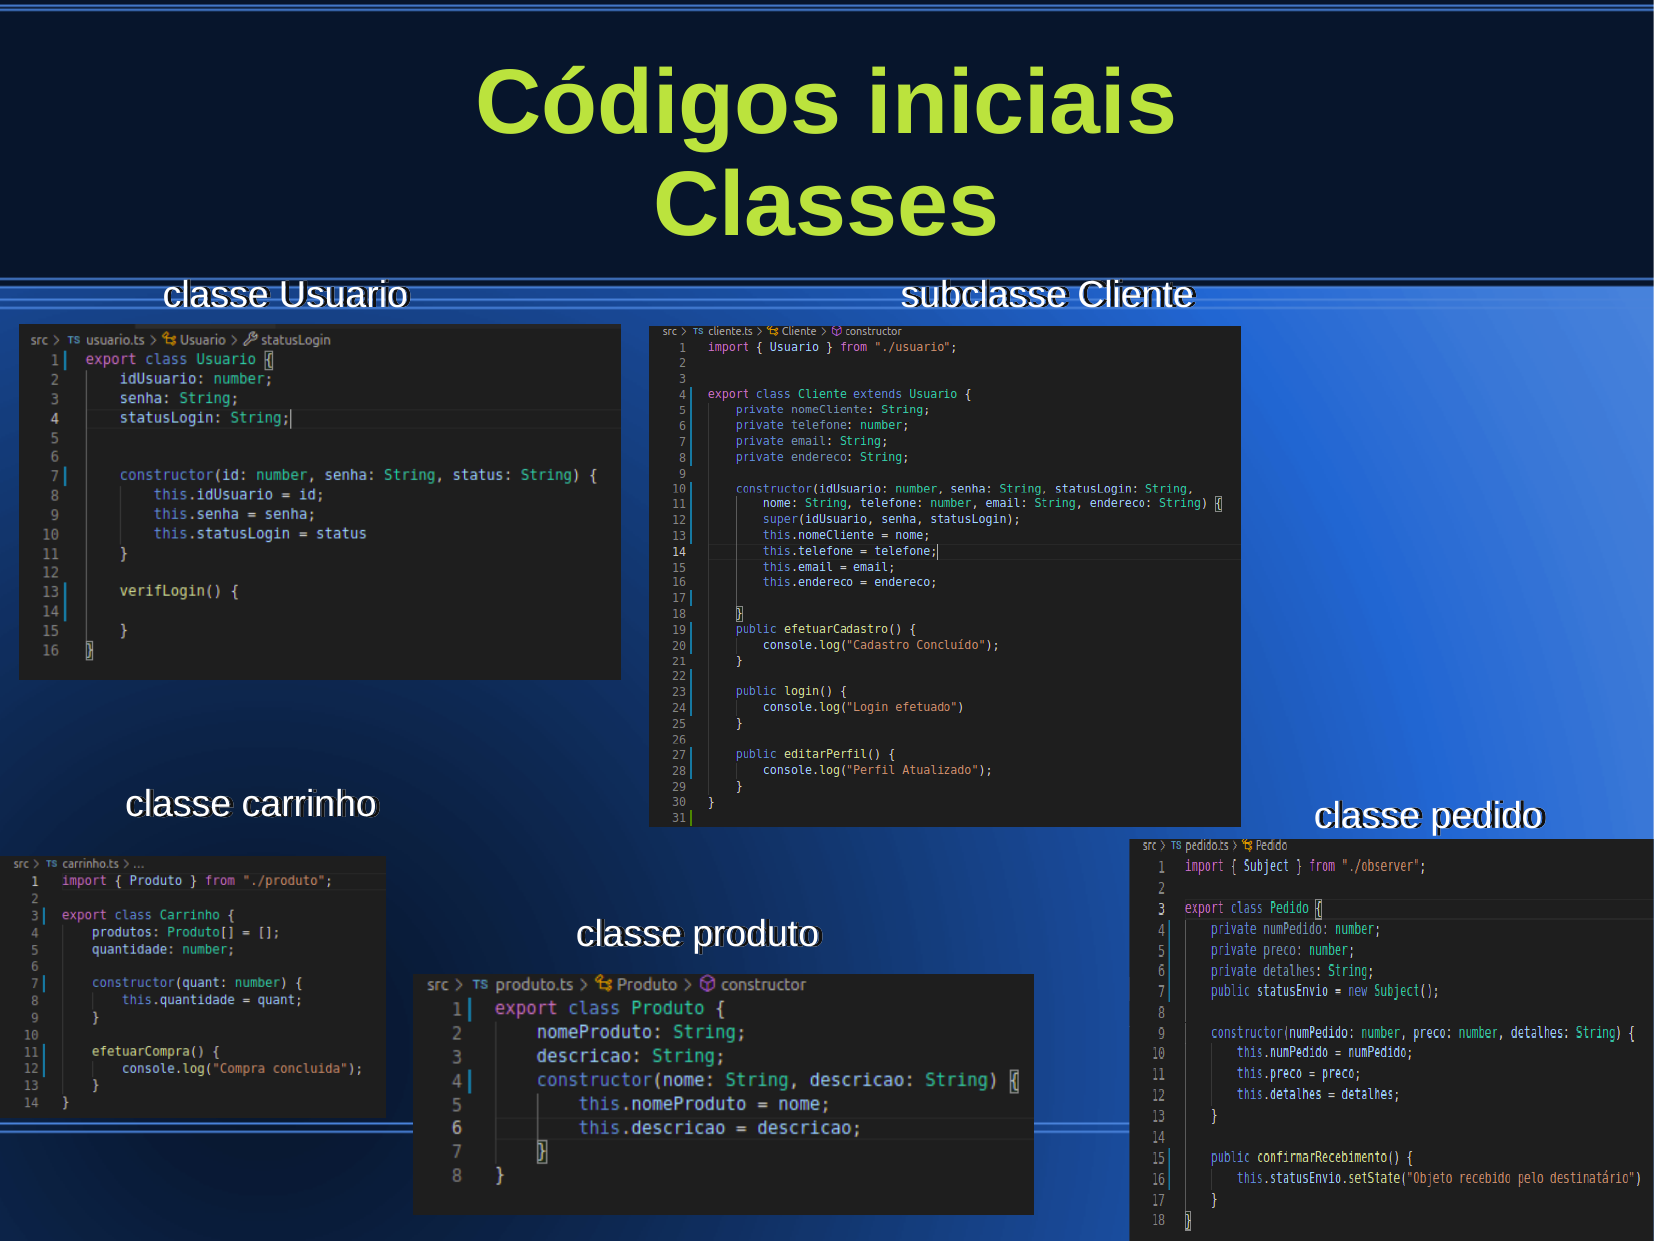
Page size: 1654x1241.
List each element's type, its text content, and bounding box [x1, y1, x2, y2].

text_box classe pedido [1299, 787, 1625, 886]
text_box classe produto [561, 905, 886, 1004]
picture [0, 0, 1654, 1241]
title Códigos iniciais Classes [82, 49, 1571, 257]
text_box classe carrinho [110, 775, 436, 875]
text_box subclasse Cliente [885, 265, 1211, 365]
text_box classe Usuario [147, 265, 473, 365]
